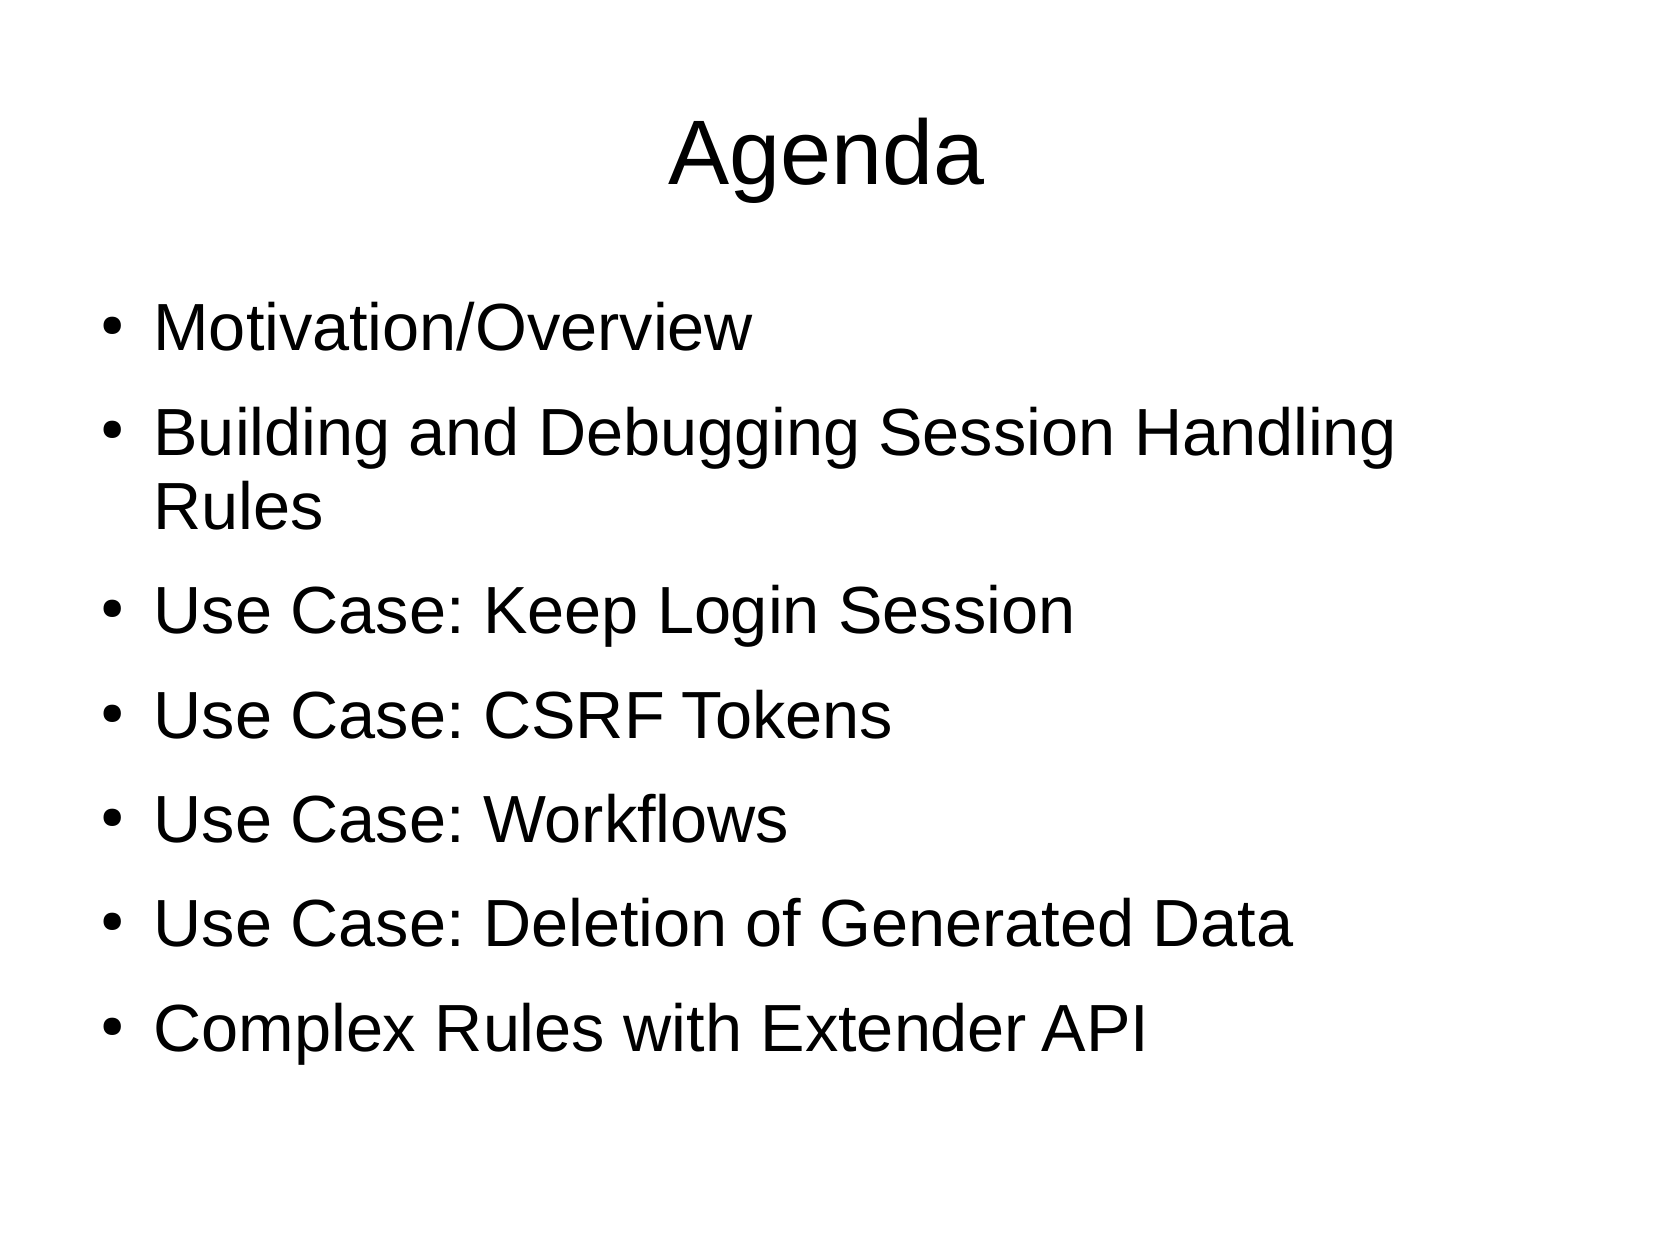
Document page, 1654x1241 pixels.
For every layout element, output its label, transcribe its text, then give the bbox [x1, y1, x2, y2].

title Agenda [82, 49, 1571, 257]
list Motivation/Overview Building and Debugging Session Handling Rules Use Case: Keep Login Session Use Case: CSRF Tokens Use Case: Workflows Use Case: Deletion of Generated Data Complex Rules with Extender API [82, 290, 1571, 1111]
